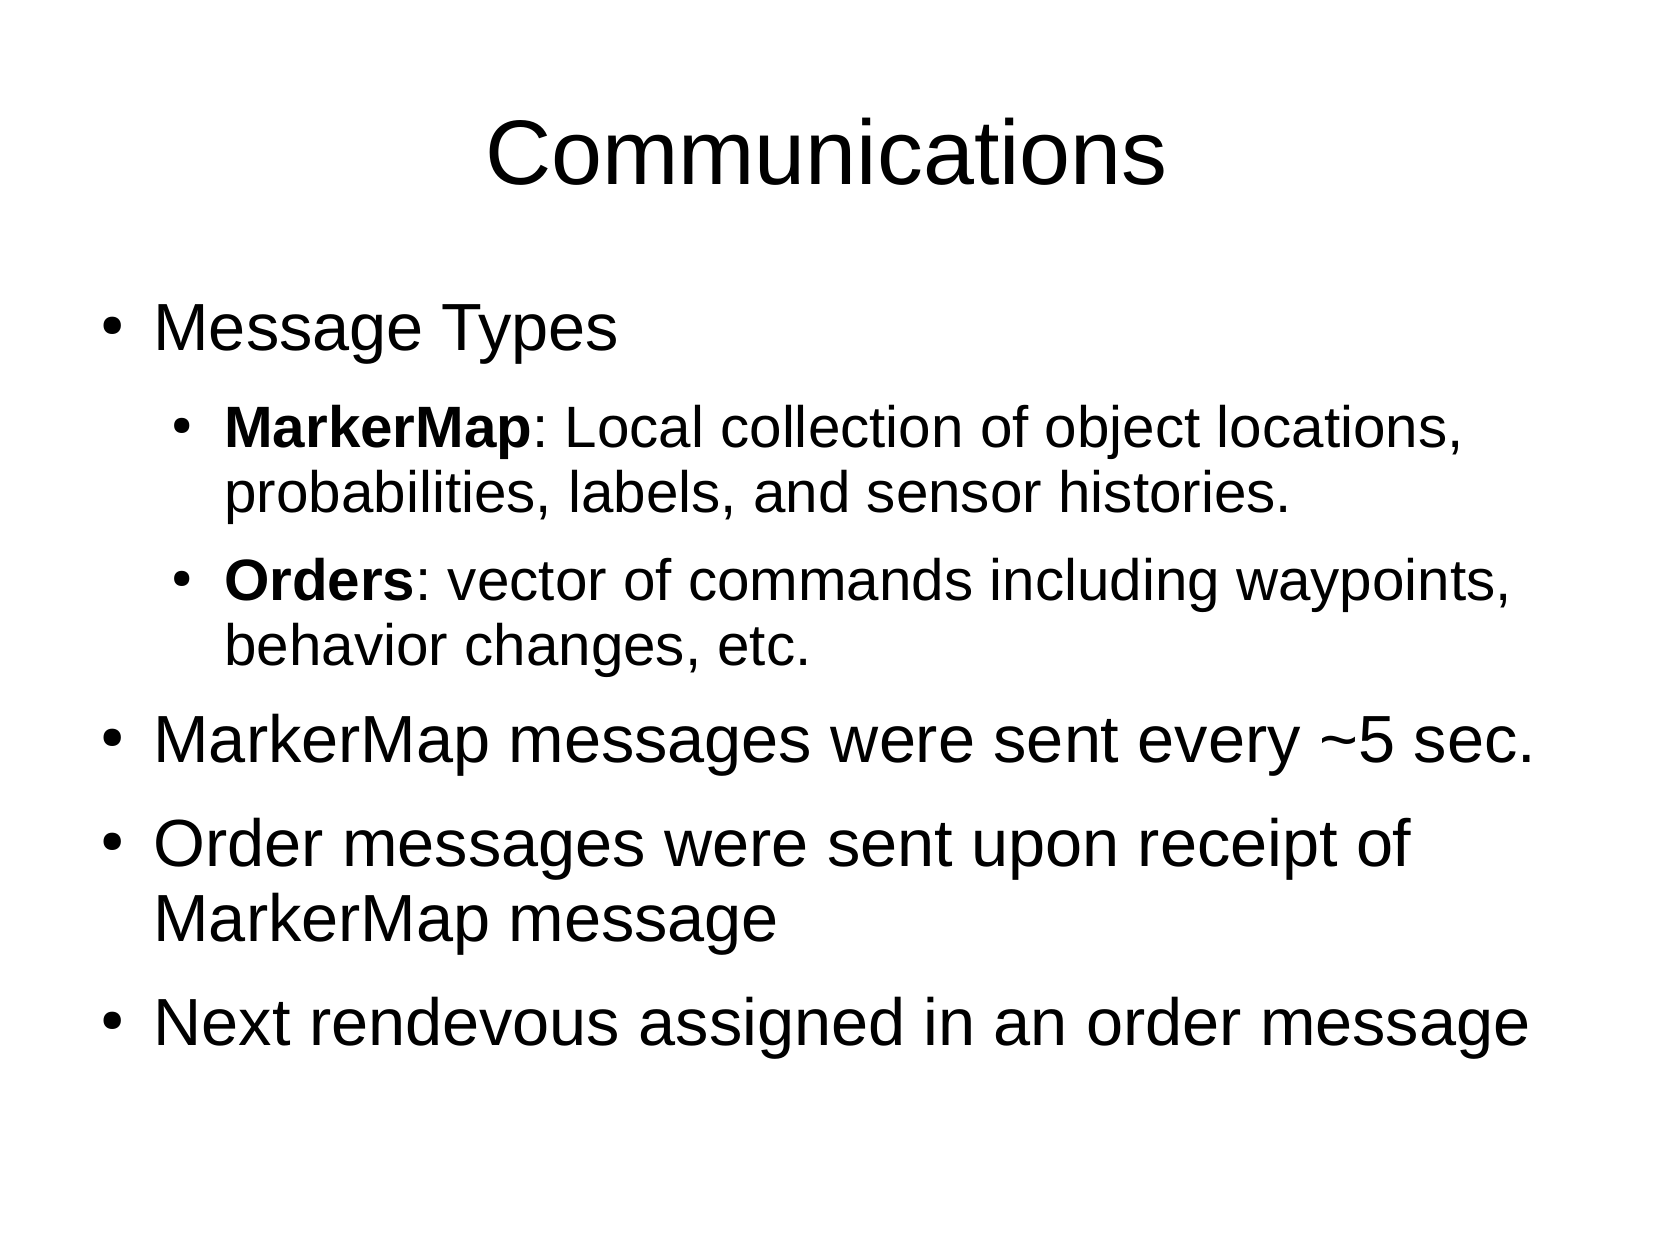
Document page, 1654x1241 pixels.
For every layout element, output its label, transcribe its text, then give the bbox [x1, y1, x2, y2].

title Communications [82, 49, 1571, 257]
list Message Types MarkerMap: Local collection of object locations, probabilities, labels, and sensor histories. Orders: vector of commands including waypoints, behavior changes, etc. MarkerMap messages were sent every ~5 sec. Order messages were sent upon receipt of MarkerMap message Next rendevous assigned in an order message [82, 290, 1571, 1109]
